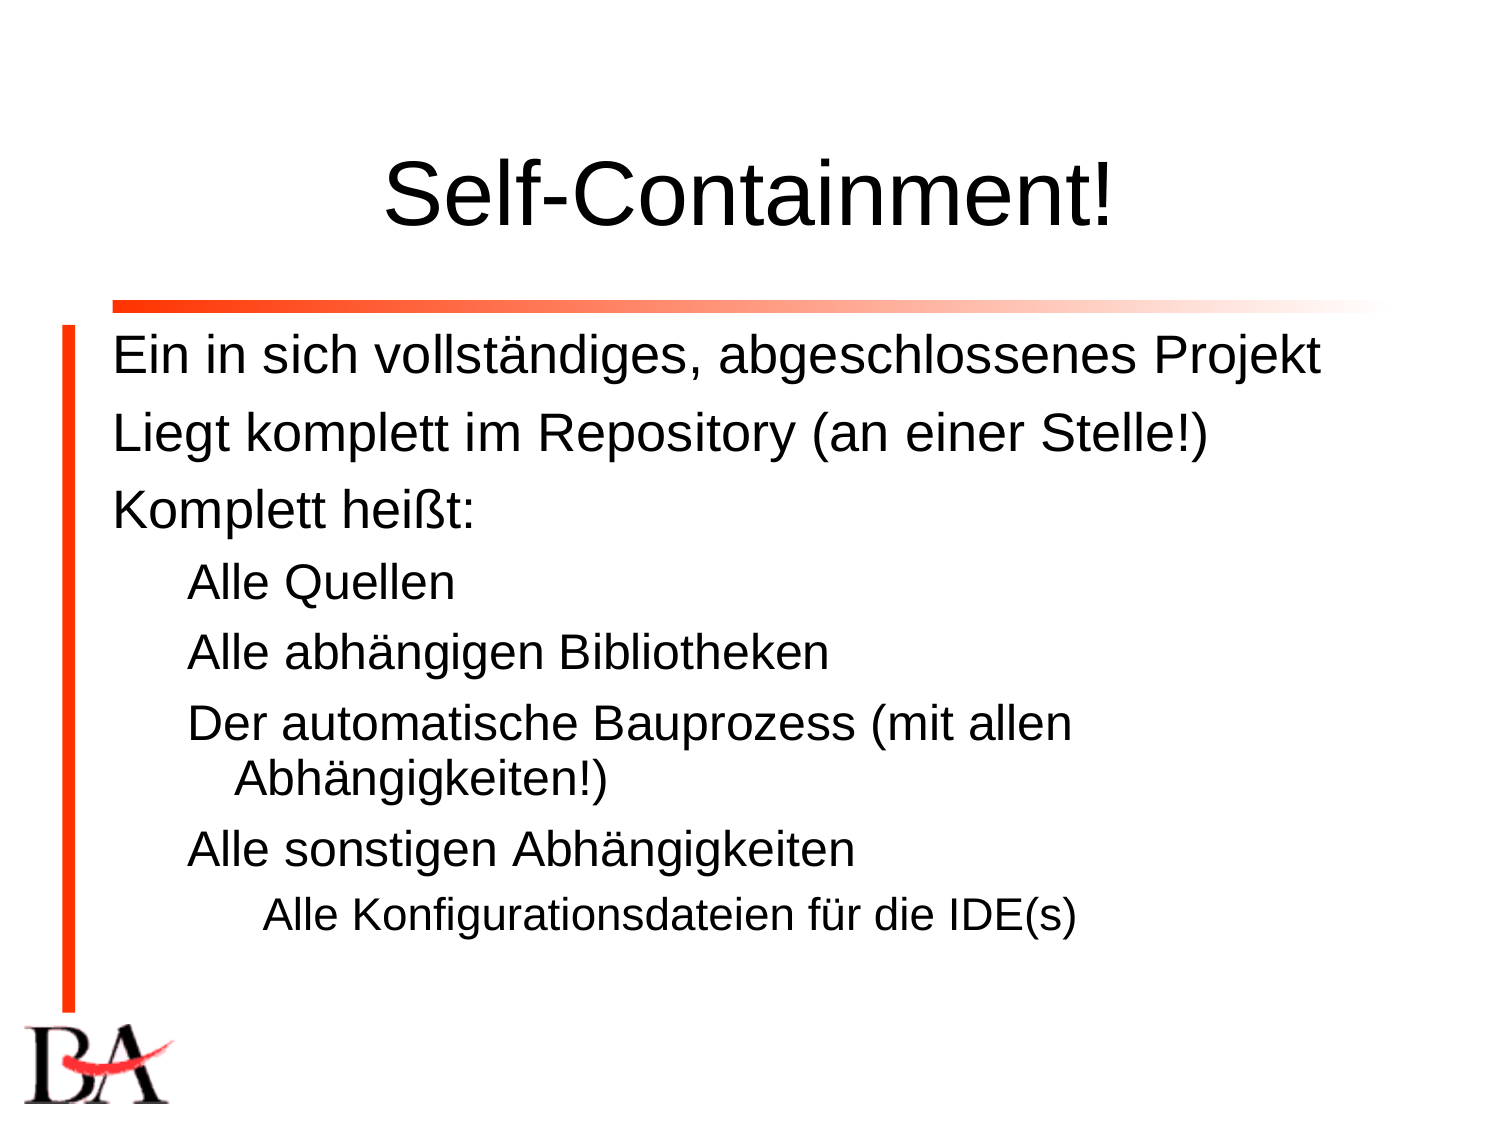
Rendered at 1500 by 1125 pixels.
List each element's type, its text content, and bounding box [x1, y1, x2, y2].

picture [24, 1024, 175, 1104]
title Self-Containment! [112, 28, 1388, 324]
list Ein in sich vollständiges, abgeschlossenes Projekt Liegt komplett im Repository (an einer Stelle!) Komplett heißt: Alle Quellen Alle abhängigen Bibliotheken Der automatische Bauprozess (mit allen Abhängigkeiten!) Alle sonstigen Abhängigkeiten Alle Konfigurationsdateien für die IDE(s) [112, 324, 1388, 1036]
